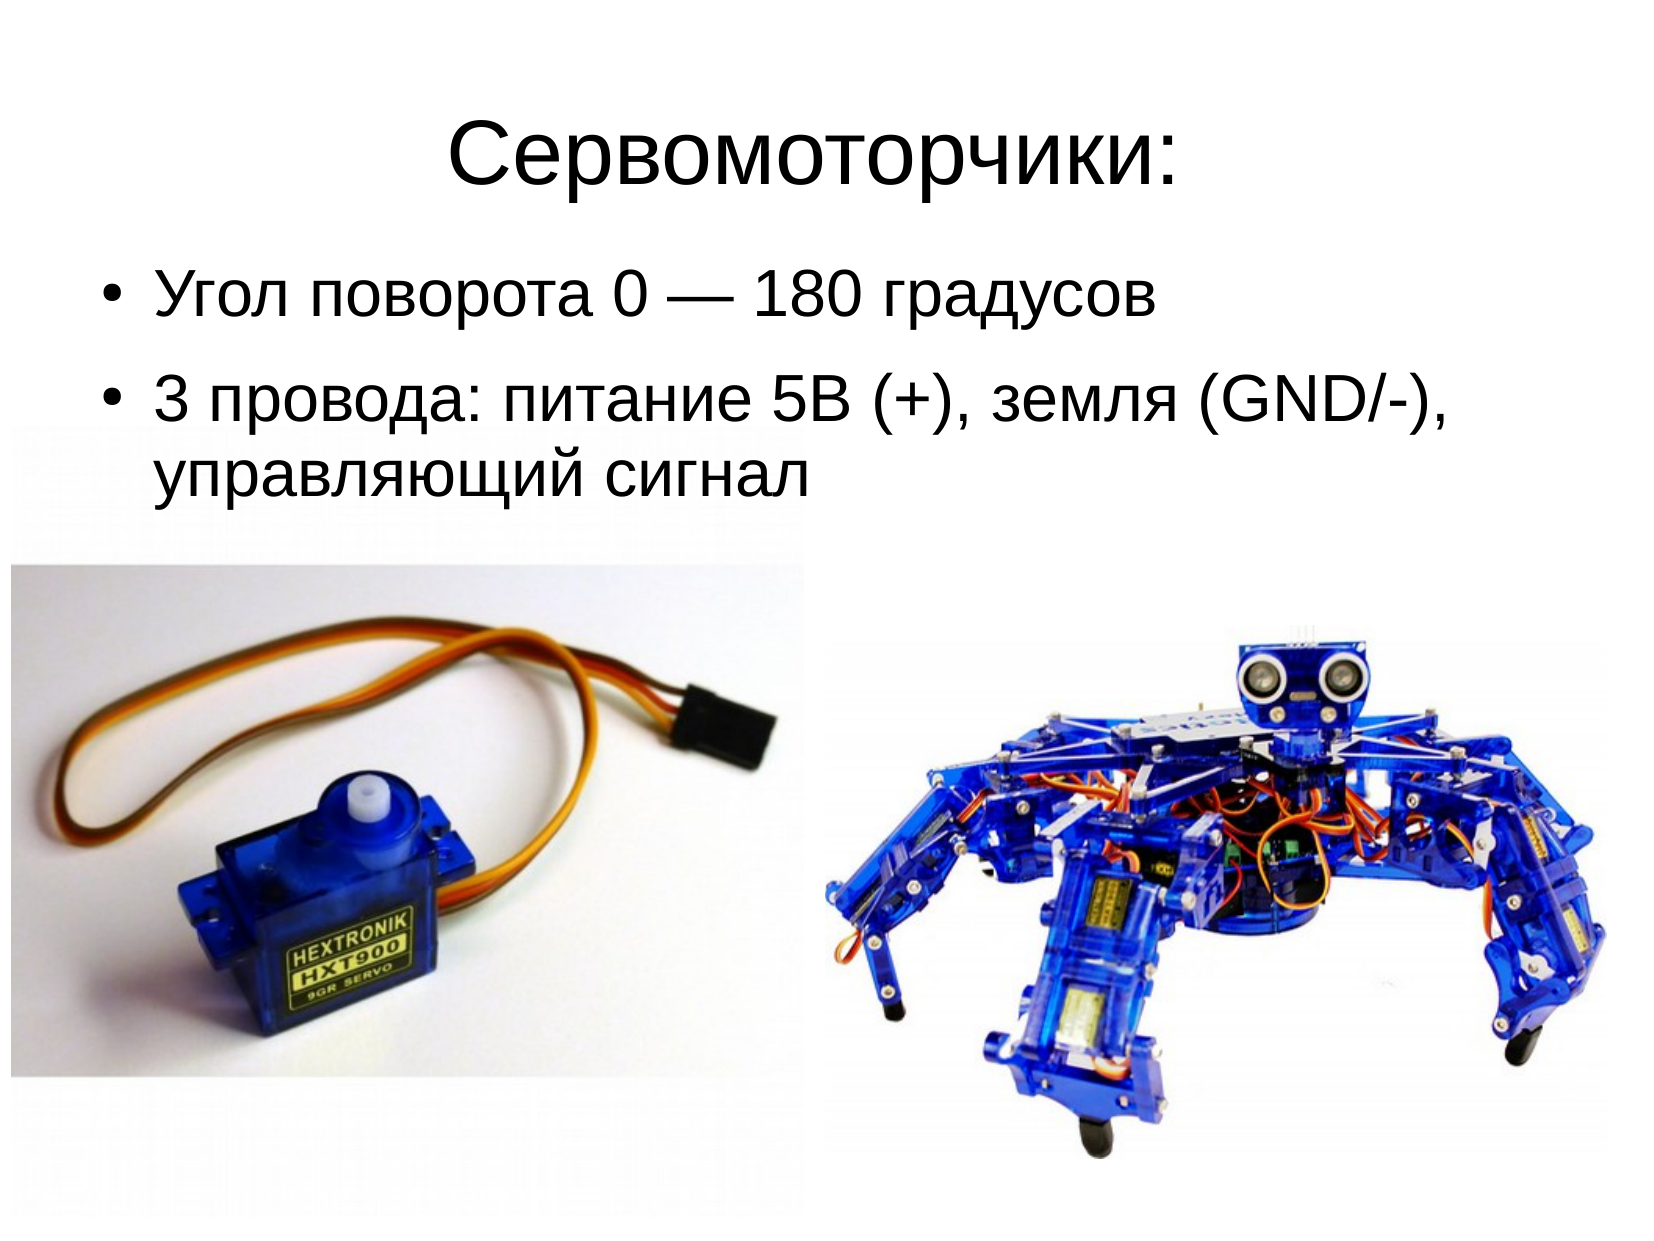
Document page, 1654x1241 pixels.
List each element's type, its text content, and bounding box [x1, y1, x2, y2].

picture [11, 425, 804, 1217]
list Угол поворота 0 — 180 градусов 3 провода: питание 5В (+), земля (GND/-), управляющий сигнал [82, 256, 1571, 976]
title Сервомоторчики: [82, 49, 1571, 256]
picture [825, 625, 1607, 1159]
